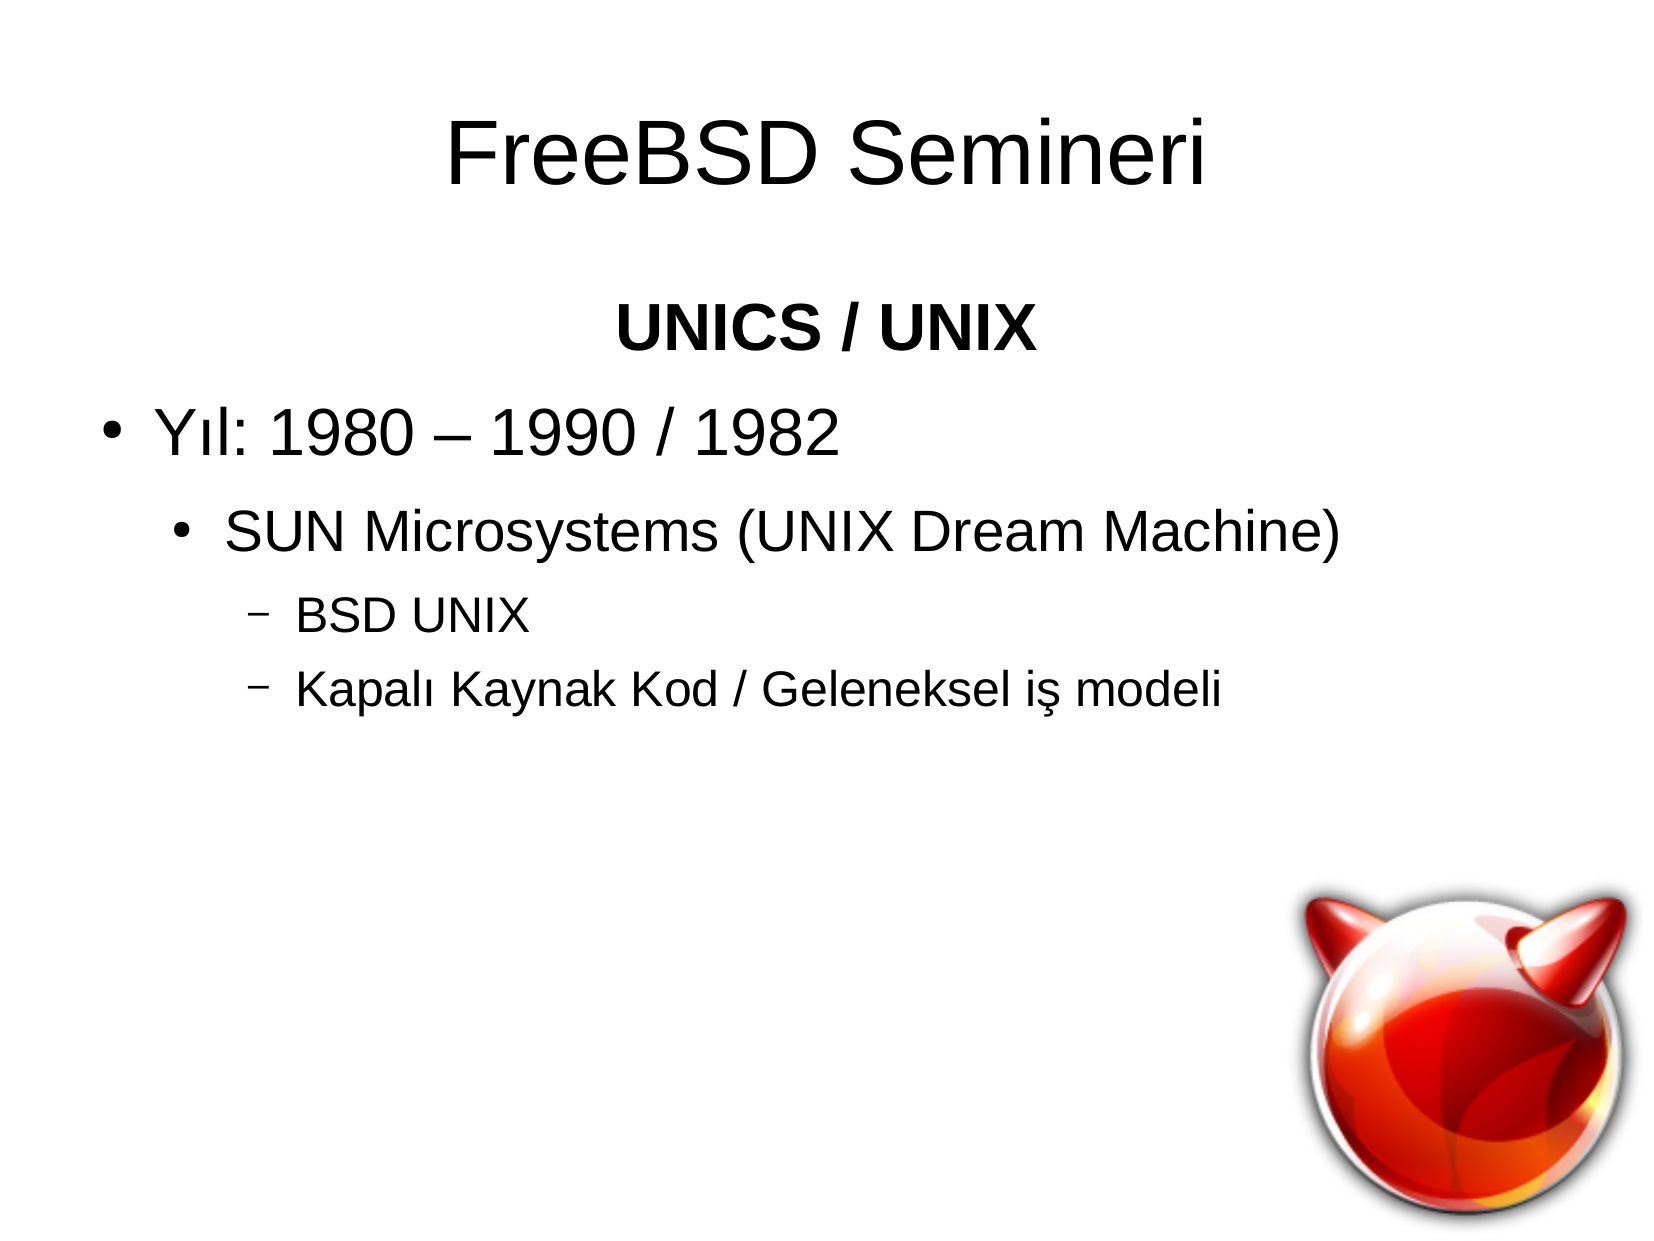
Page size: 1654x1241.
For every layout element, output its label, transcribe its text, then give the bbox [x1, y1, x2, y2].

list UNICS / UNIX Yıl: 1980 – 1990 / 1982 SUN Microsystems (UNIX Dream Machine) BSD UNIX Kapalı Kaynak Kod / Geleneksel iş modeli [82, 290, 1571, 1109]
picture [1282, 875, 1654, 1241]
title FreeBSD Semineri [82, 49, 1571, 257]
